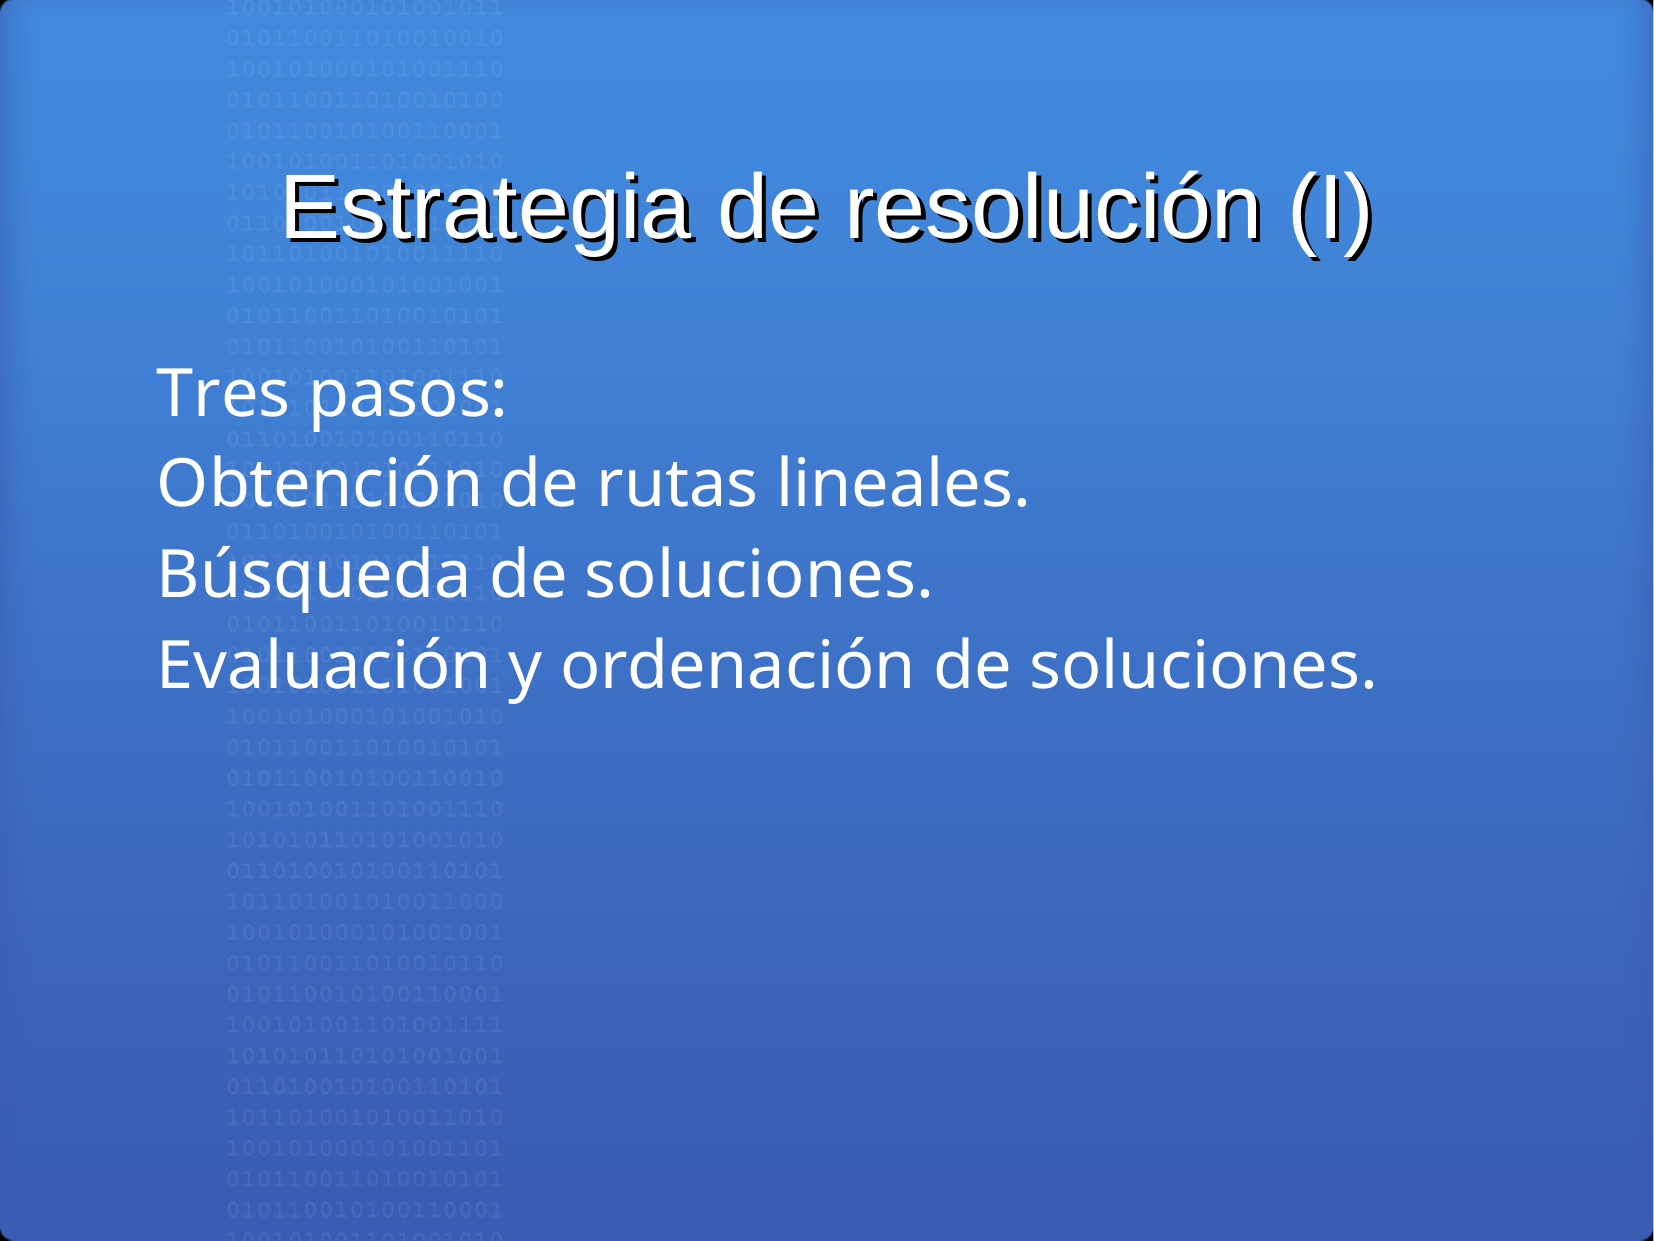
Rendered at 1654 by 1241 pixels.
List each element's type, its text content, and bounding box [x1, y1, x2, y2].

picture [0, 0, 1654, 1241]
subtitle Tres pasos: Obtención de rutas lineales. Búsqueda de soluciones. Evaluación y ordenación de soluciones. [121, 352, 1534, 1119]
title Estrategia de resolución (I) [121, 110, 1534, 303]
